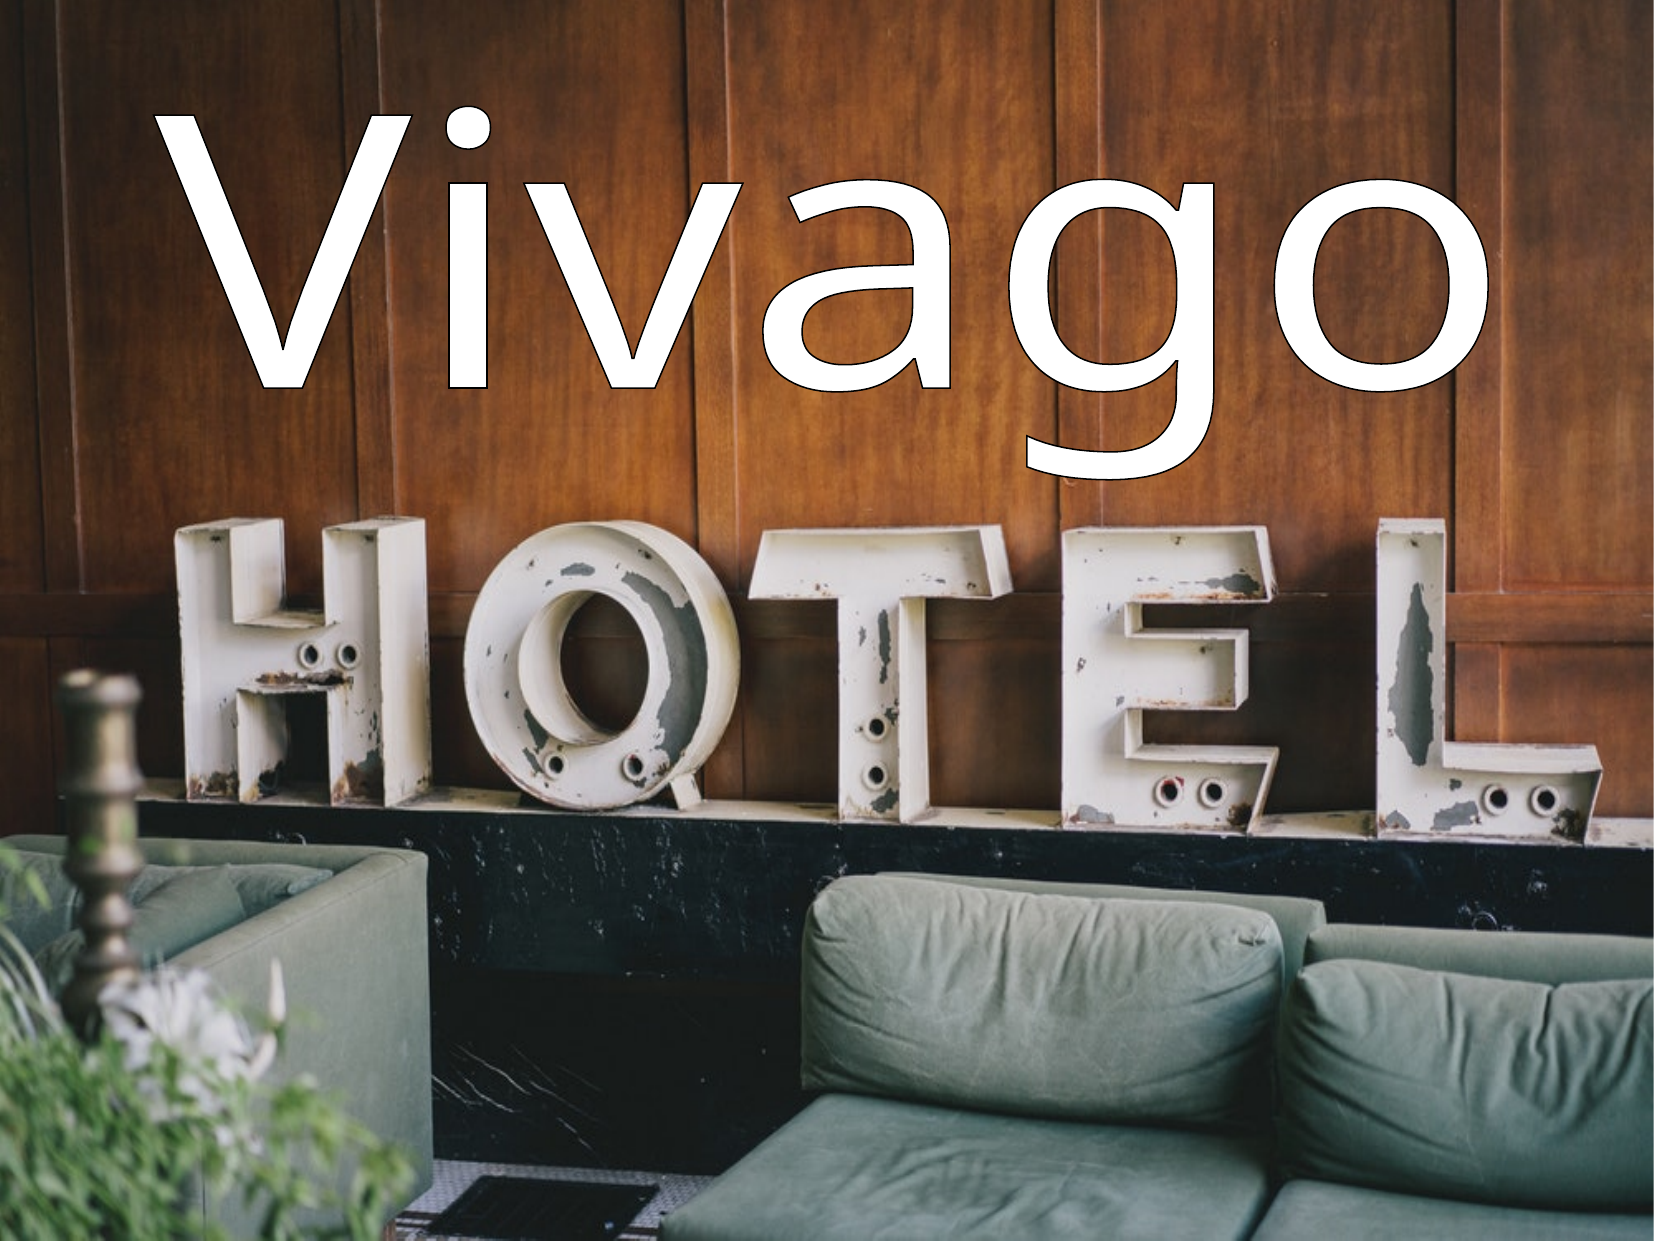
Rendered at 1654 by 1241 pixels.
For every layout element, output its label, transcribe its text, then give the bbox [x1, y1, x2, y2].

text_box Vivago [449, 183, 488, 389]
text_box Vivago [153, 115, 413, 389]
text_box Vivago [523, 183, 743, 389]
picture [0, 0, 1654, 1241]
text_box Vivago [1008, 179, 1214, 480]
text_box Vivago [1274, 179, 1489, 392]
text_box Vivago [762, 179, 951, 392]
text_box Vivago [446, 106, 491, 150]
